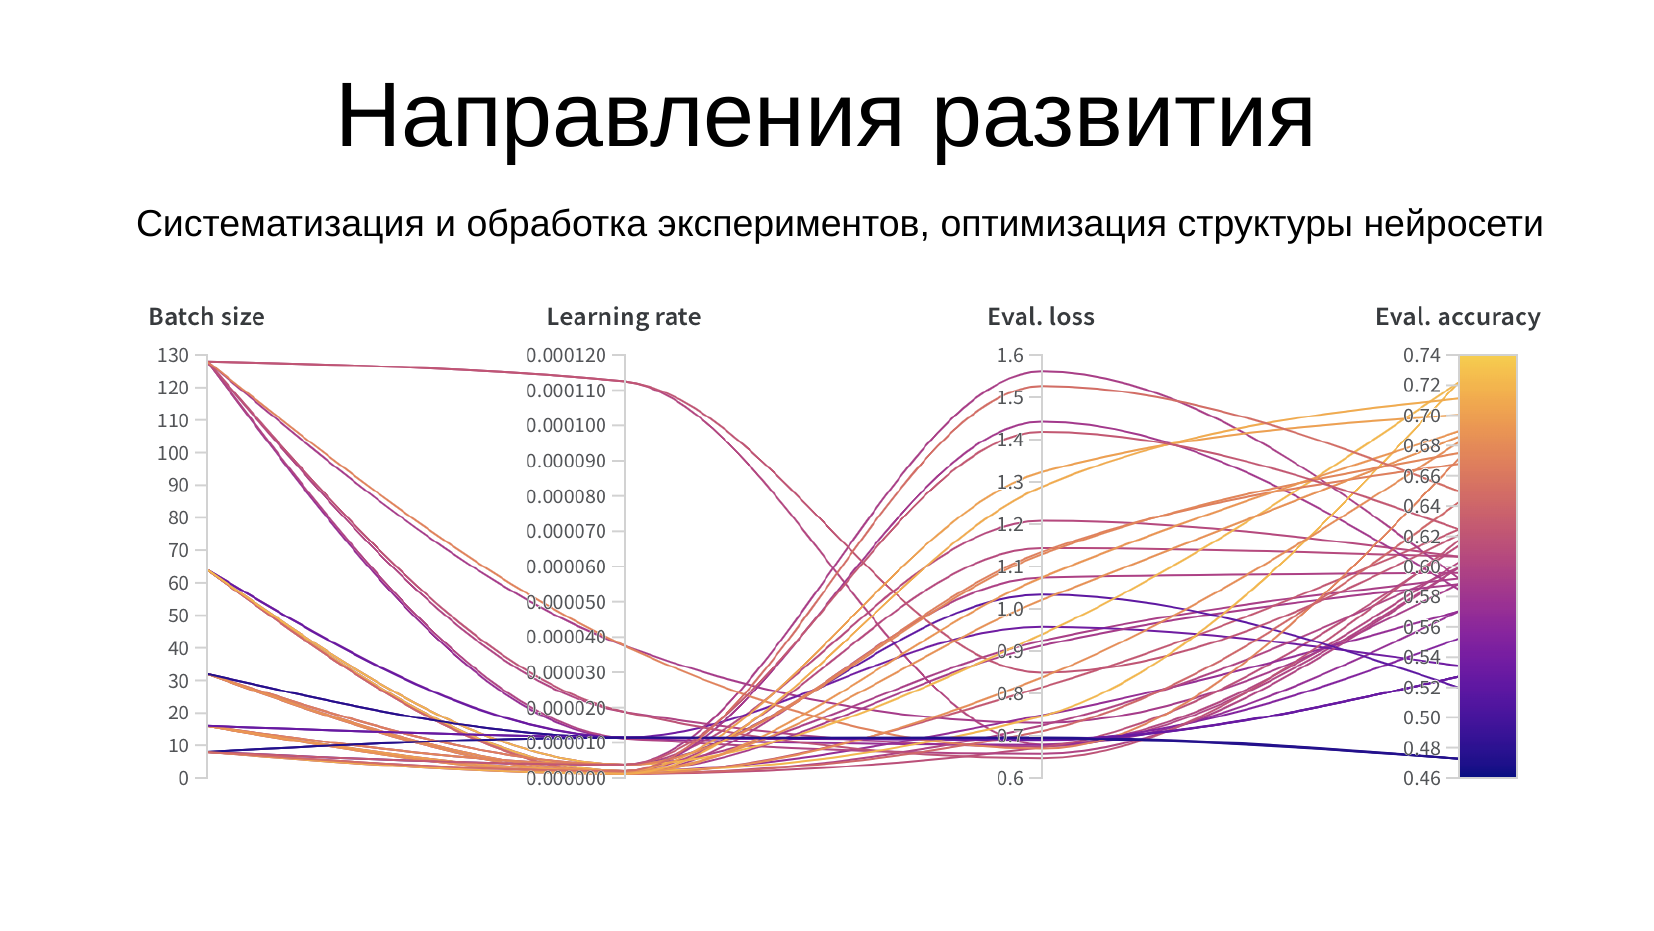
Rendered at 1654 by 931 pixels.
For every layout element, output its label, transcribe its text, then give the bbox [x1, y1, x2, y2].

title Направления развития [82, 37, 1571, 193]
picture [105, 275, 1591, 816]
text_box Систематизация и обработка экспериментов, оптимизация структуры нейросети [121, 195, 1561, 252]
